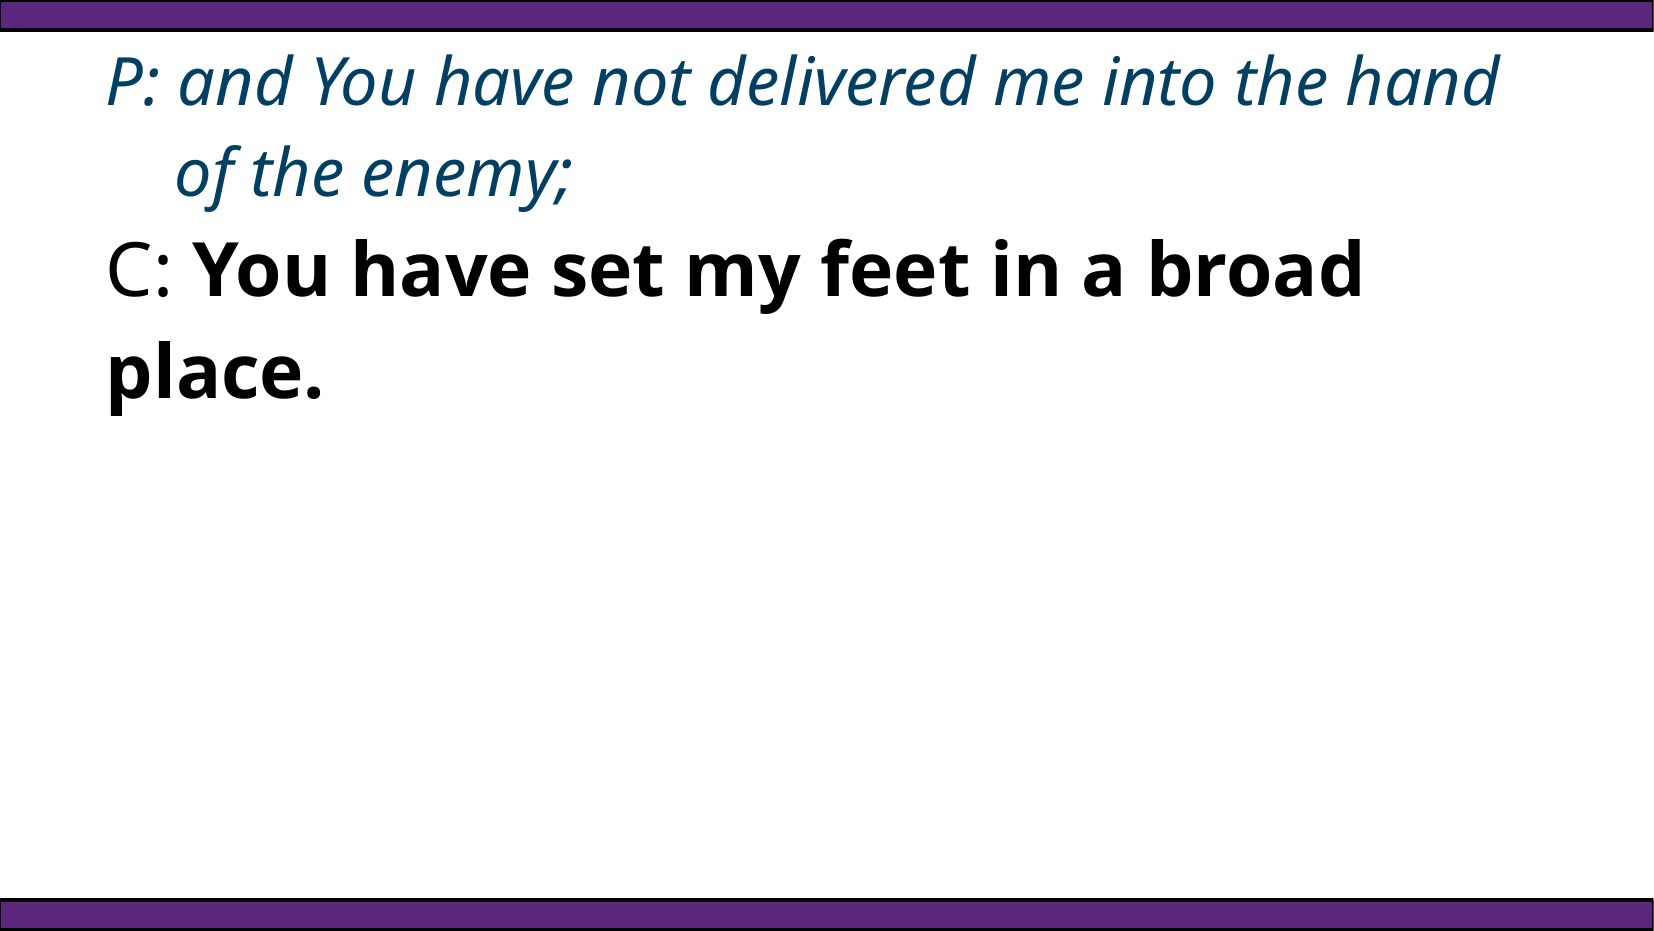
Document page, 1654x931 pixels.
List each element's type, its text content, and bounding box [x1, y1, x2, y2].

text_box [0, 0, 1654, 31]
text_box [0, 900, 1654, 931]
text_box P: and You have not delivered me into the hand of the enemy; C: You have set my feet in a broad place. [90, 27, 1563, 348]
picture [0, 31, 1654, 900]
